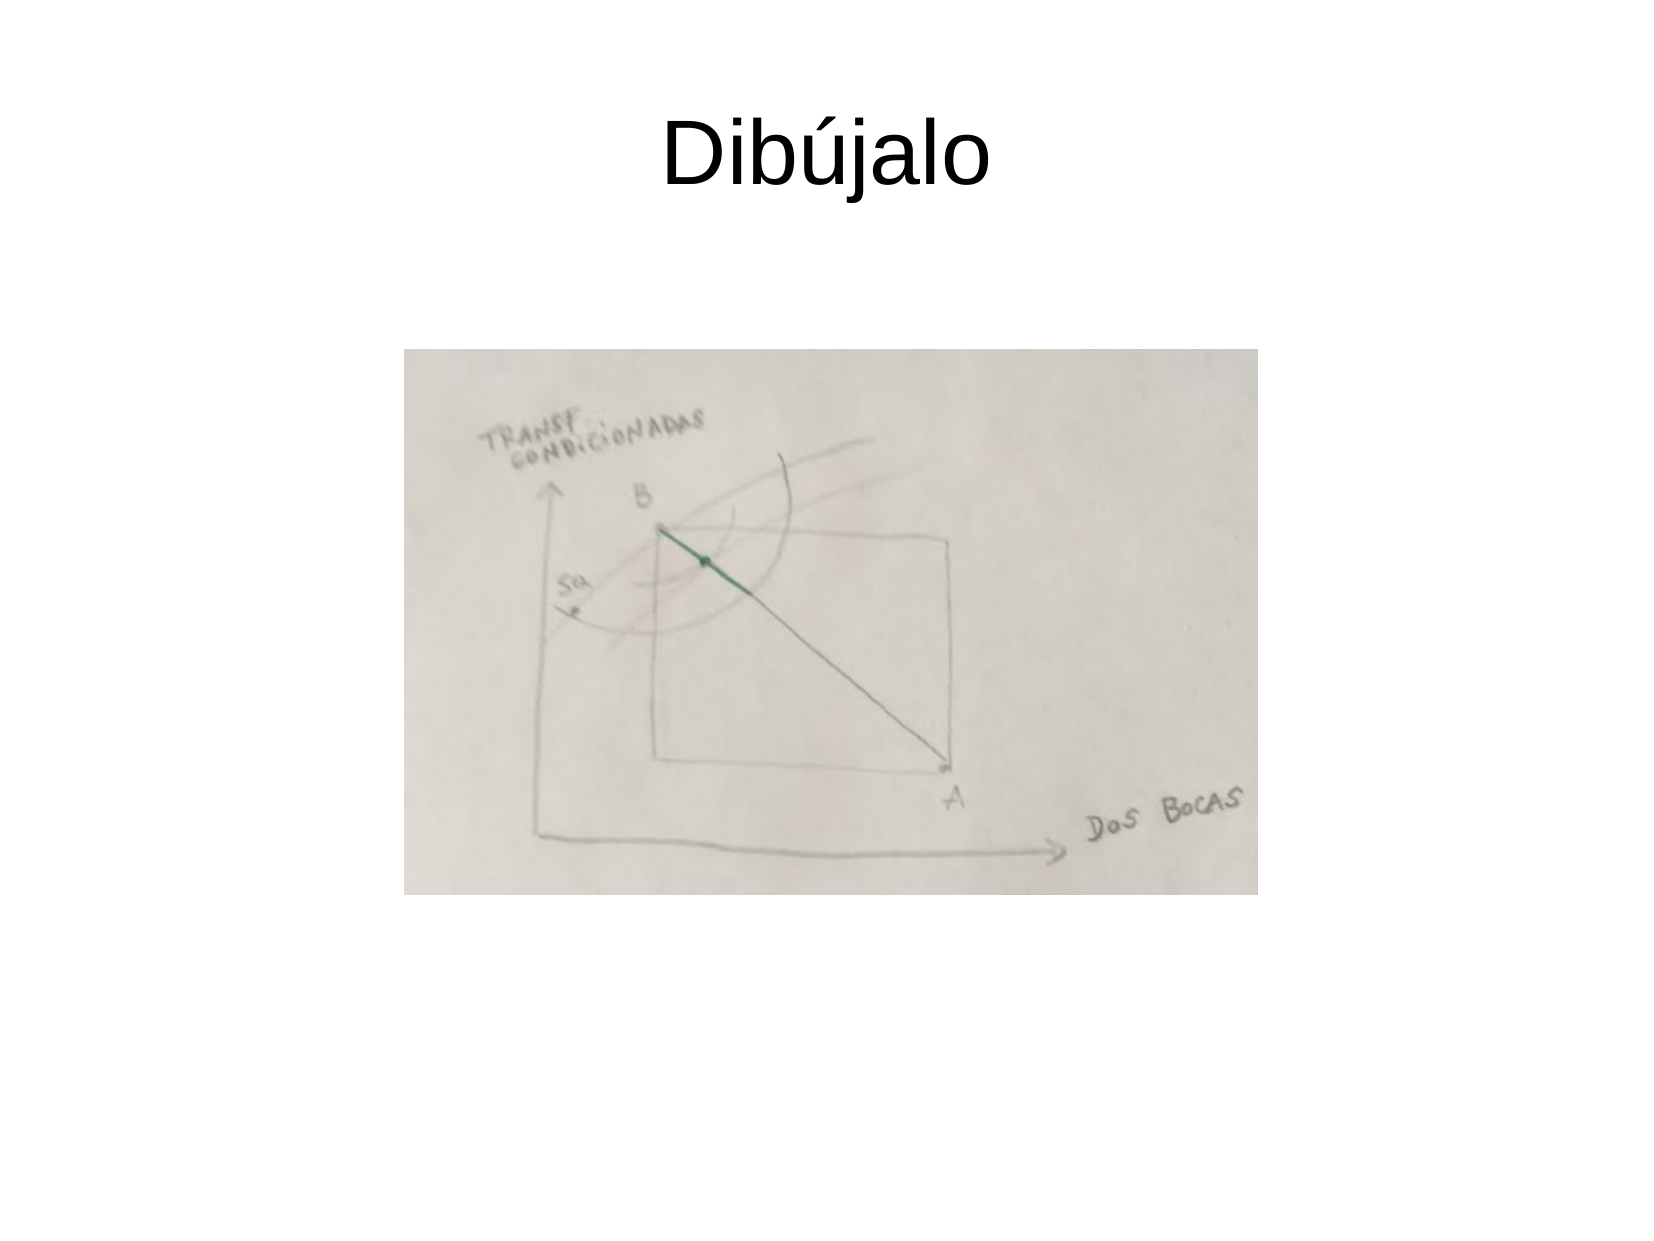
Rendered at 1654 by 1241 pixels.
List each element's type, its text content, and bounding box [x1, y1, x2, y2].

picture [404, 349, 1258, 895]
title Dibújalo [82, 49, 1571, 257]
